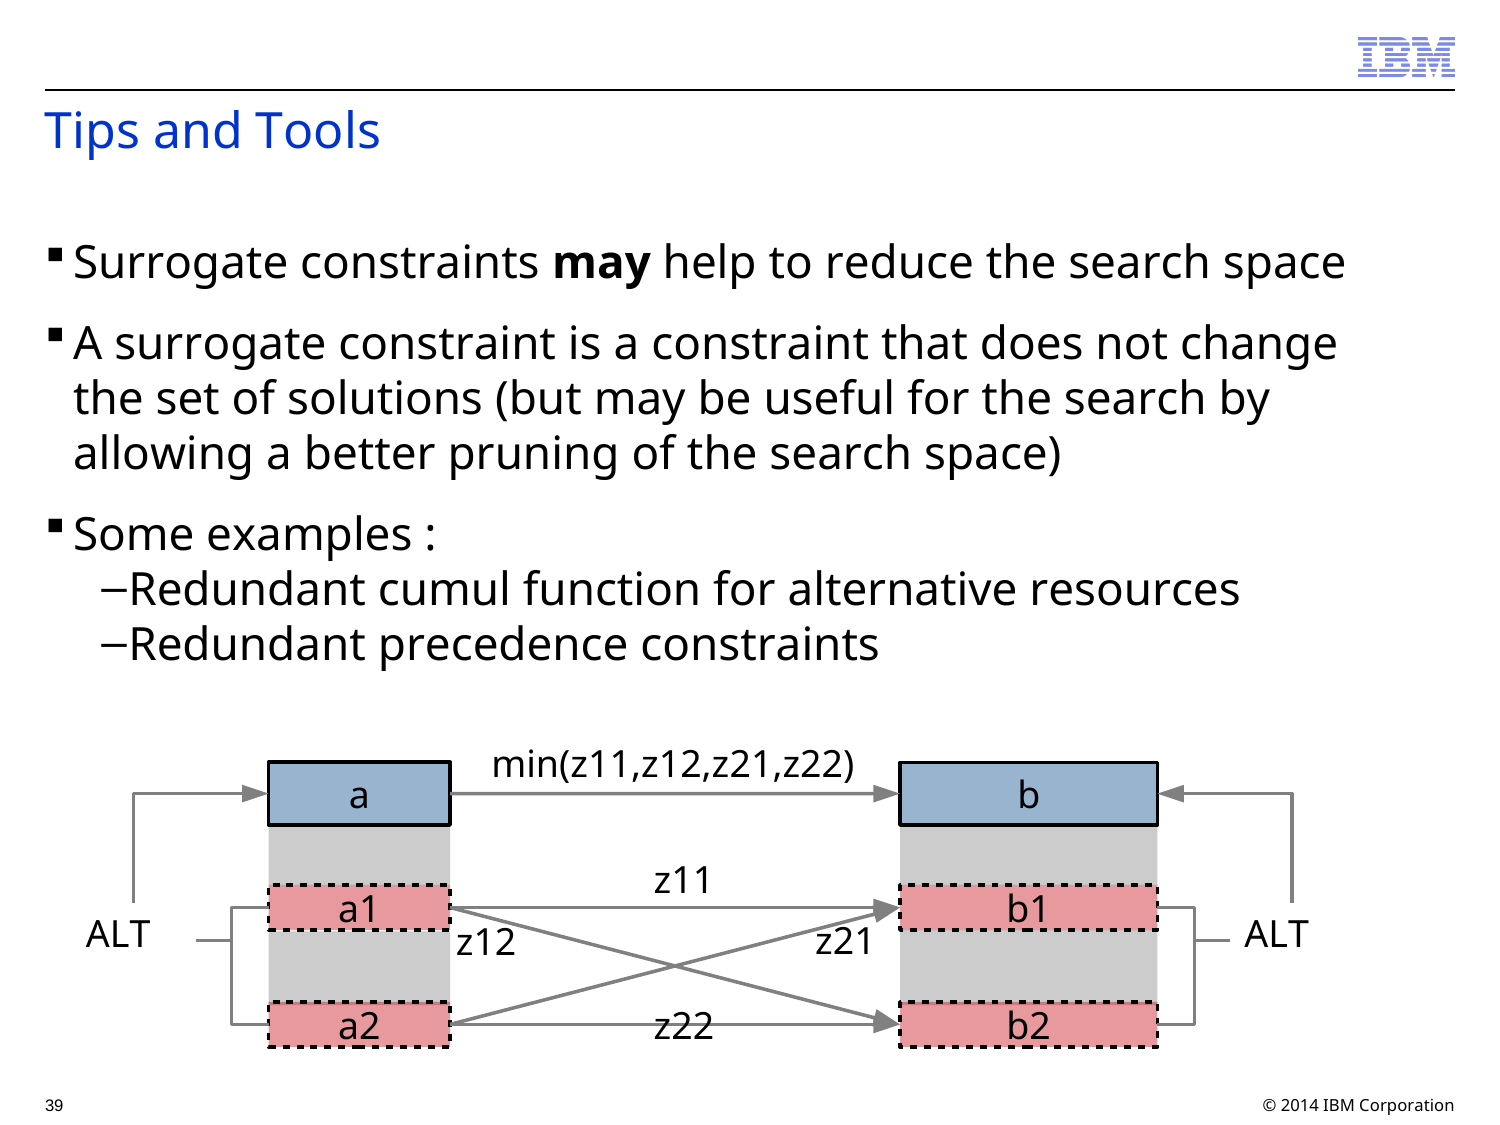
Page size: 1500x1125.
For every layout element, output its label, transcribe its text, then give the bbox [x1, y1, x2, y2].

text_box z21 [800, 909, 891, 970]
text_box min(z11,z12,z21,z22) [476, 732, 864, 793]
text_box [268, 931, 451, 1001]
picture [1358, 37, 1455, 77]
text_box [900, 931, 1158, 1001]
text_box b [900, 762, 1158, 826]
text_box b2 [900, 1001, 1158, 1047]
list Surrogate constraints may help to reduce the search space A surrogate constraint is a constraint that does not change the set of solutions (but may be useful for the search by allowing a better pruning of the search space) Some examples : Redundant cumul function for alternative resources Redundant precedence constraints [29, 224, 1426, 678]
text_box [268, 826, 451, 885]
text_box a [268, 762, 451, 826]
text_box [900, 826, 1158, 885]
text_box a1 [268, 885, 451, 931]
text_box z22 [638, 994, 729, 1055]
text_box ALT [70, 903, 197, 979]
text_box a2 [268, 1001, 451, 1047]
text_box ALT [1229, 903, 1355, 979]
text_box b1 [900, 885, 1158, 931]
title Tips and Tools [29, 97, 1500, 203]
text_box z12 [441, 910, 532, 971]
text_box z11 [638, 849, 729, 909]
